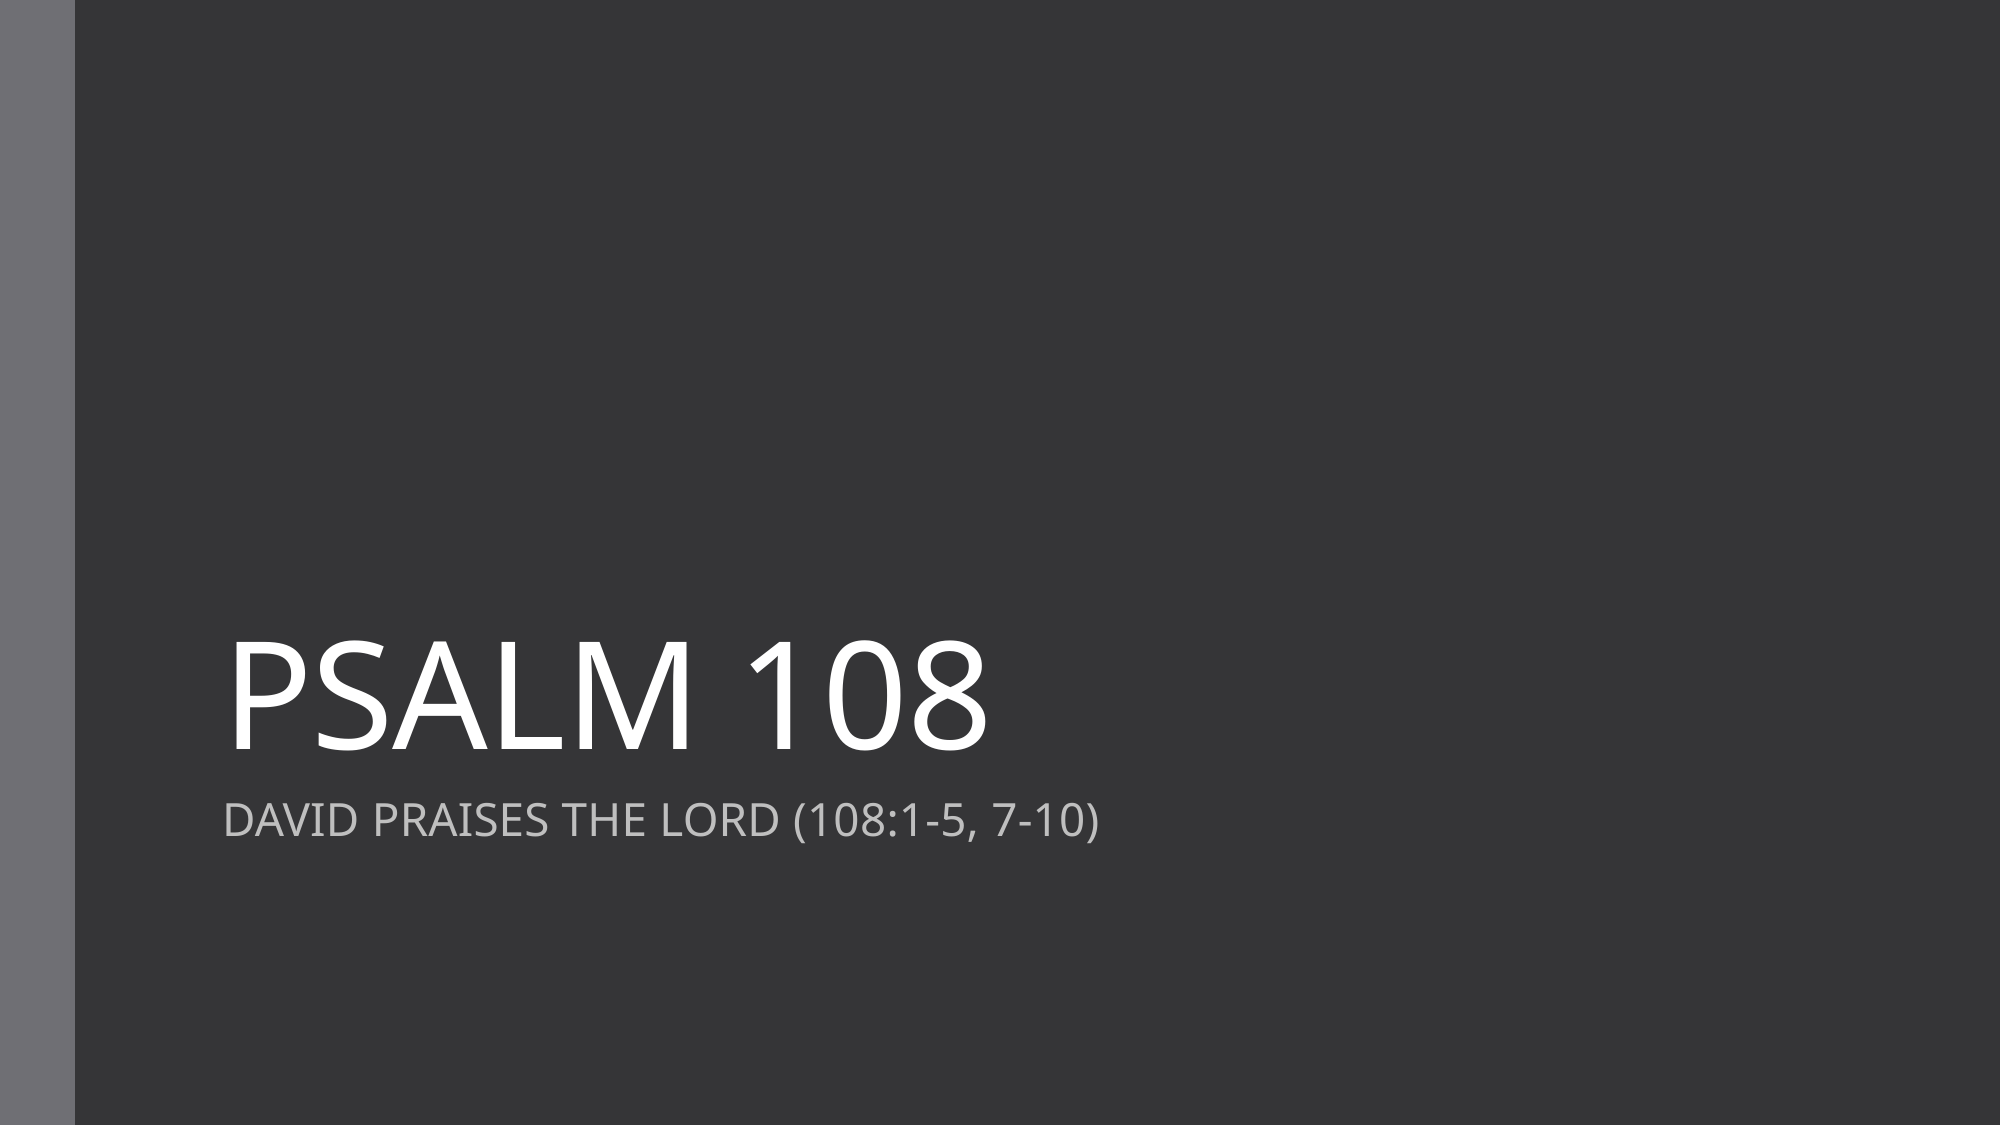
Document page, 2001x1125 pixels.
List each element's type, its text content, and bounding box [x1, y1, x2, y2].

subtitle DAVID PRAISES THE LORD (108:1-5, 7-10) [206, 787, 1752, 1066]
title PSALM 108 [206, 124, 1752, 787]
